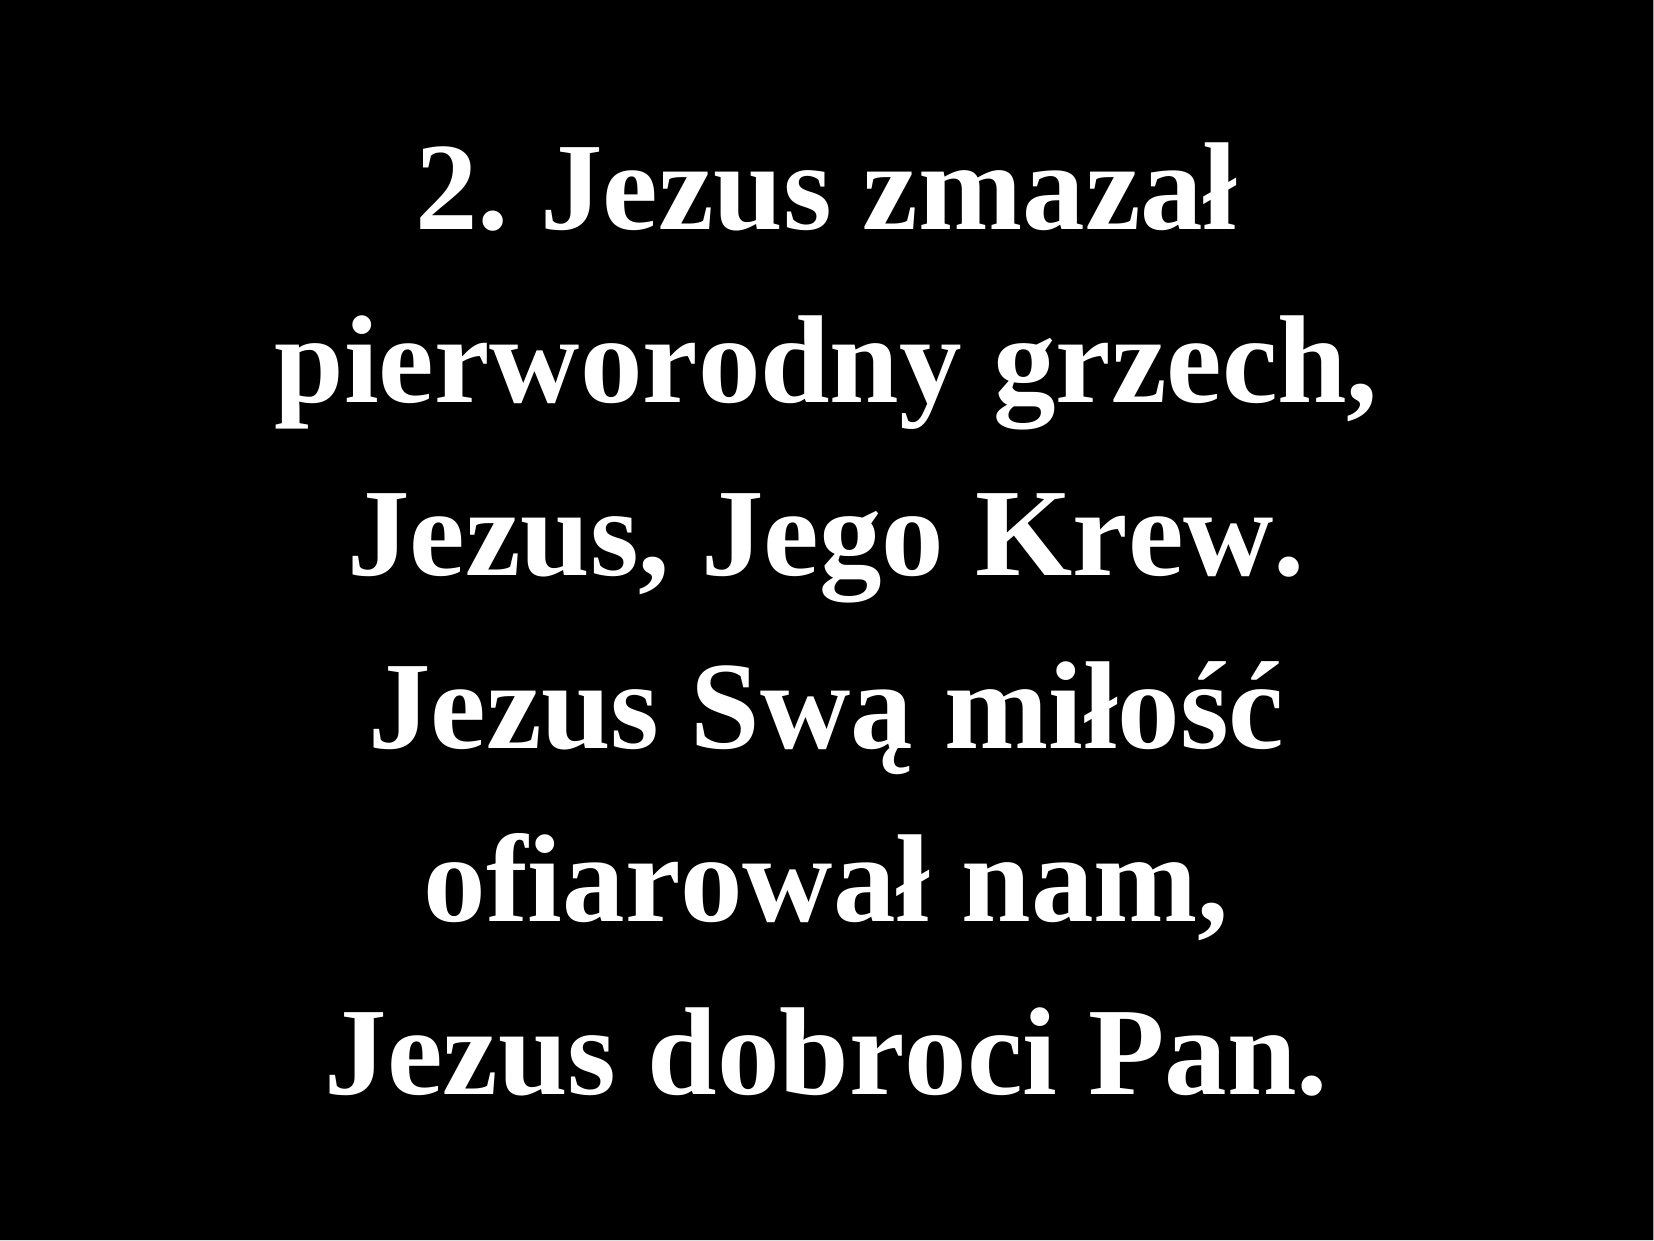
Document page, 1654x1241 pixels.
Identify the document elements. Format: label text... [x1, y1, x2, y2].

title 2. Jezus zmazał ppp pierworodny grzech, ppp Jezus, Jego Krew. ppp Jezus Swą miłość ppp ofiarował nam, ppp Jezus dobroci Pan. [0, 0, 1654, 1241]
